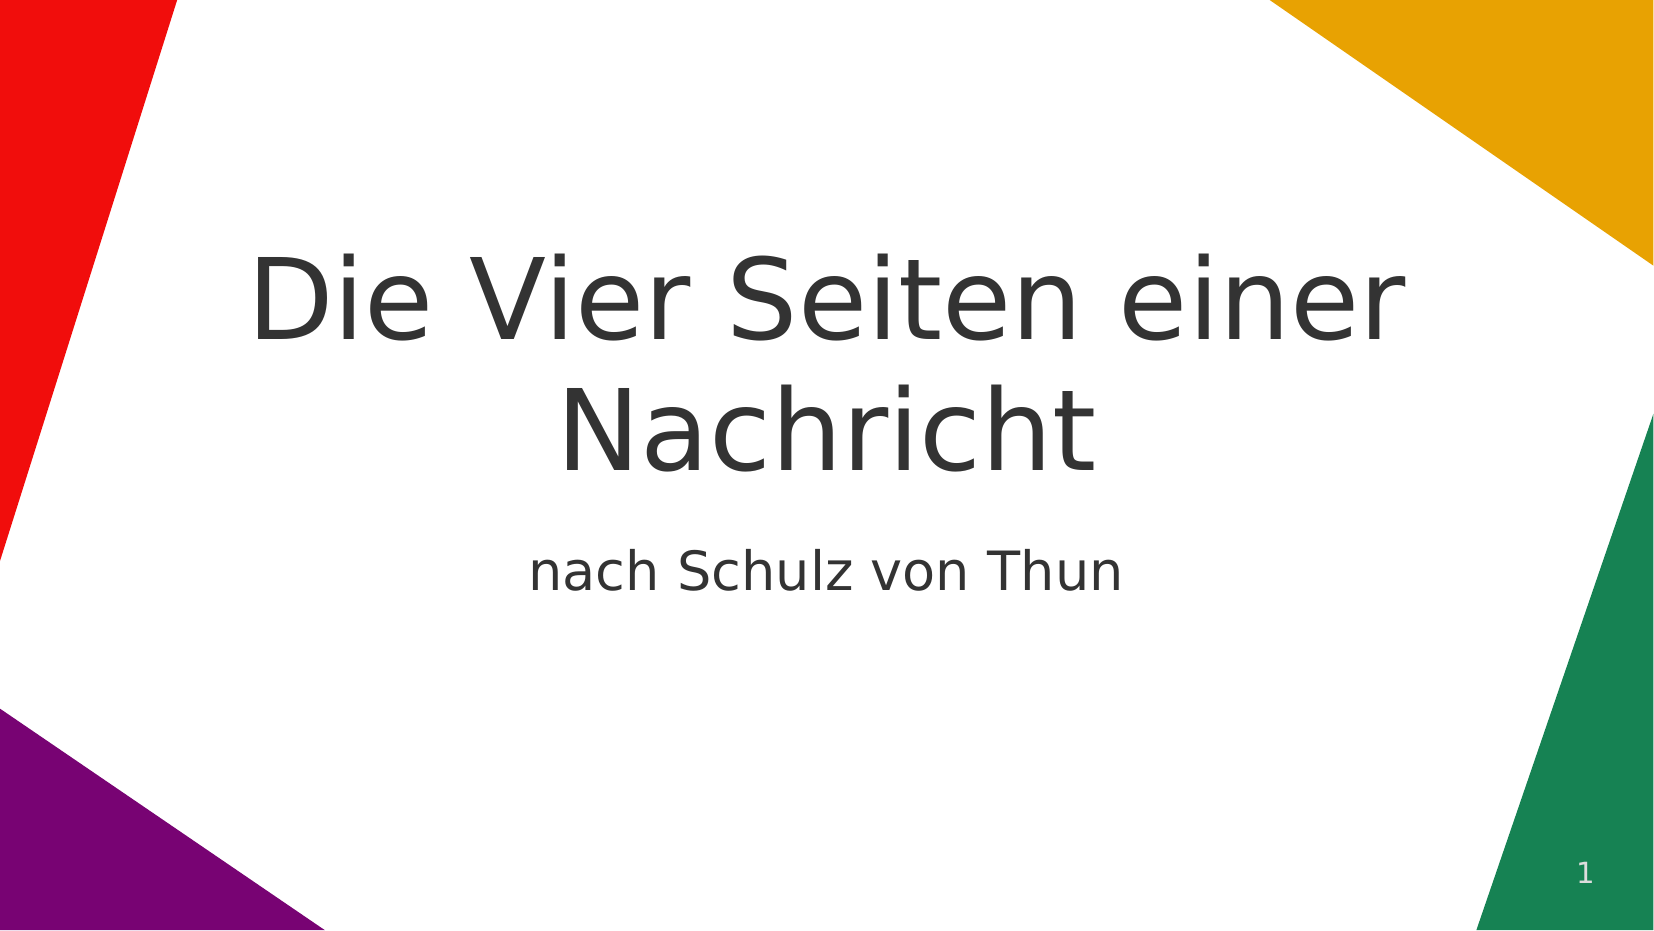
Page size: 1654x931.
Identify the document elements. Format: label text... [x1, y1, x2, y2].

title Die Vier Seiten einer Nachricht nach Schulz von Thun [118, 234, 1536, 604]
